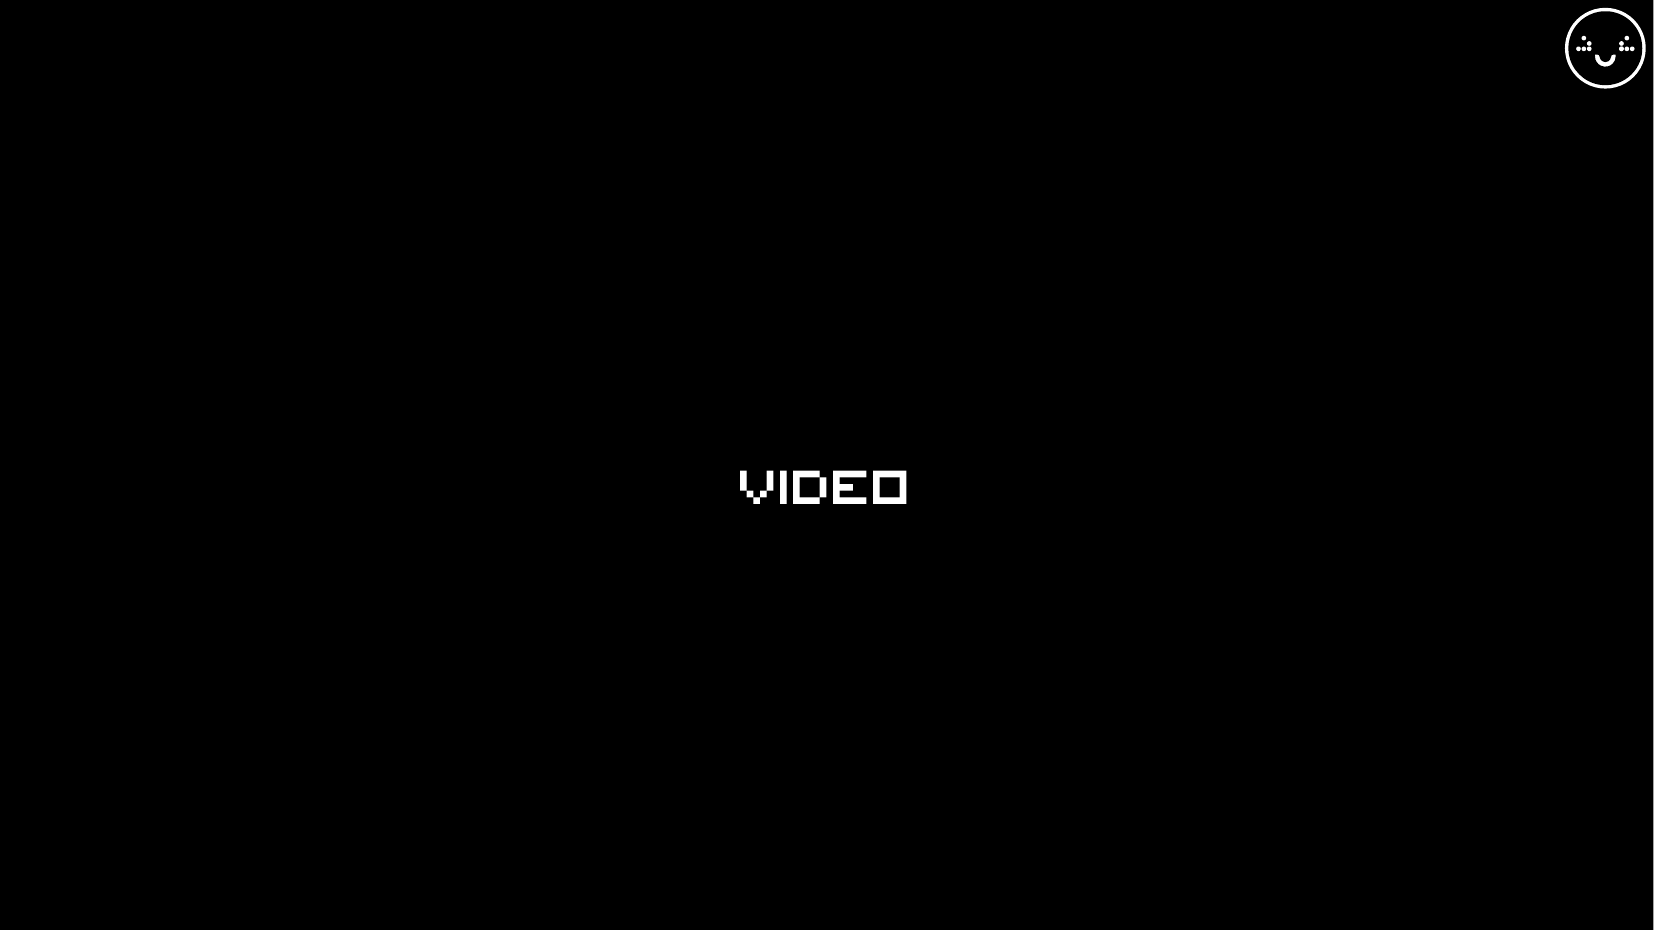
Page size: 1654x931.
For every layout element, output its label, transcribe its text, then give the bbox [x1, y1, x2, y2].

text_box Video [82, 217, 1571, 758]
